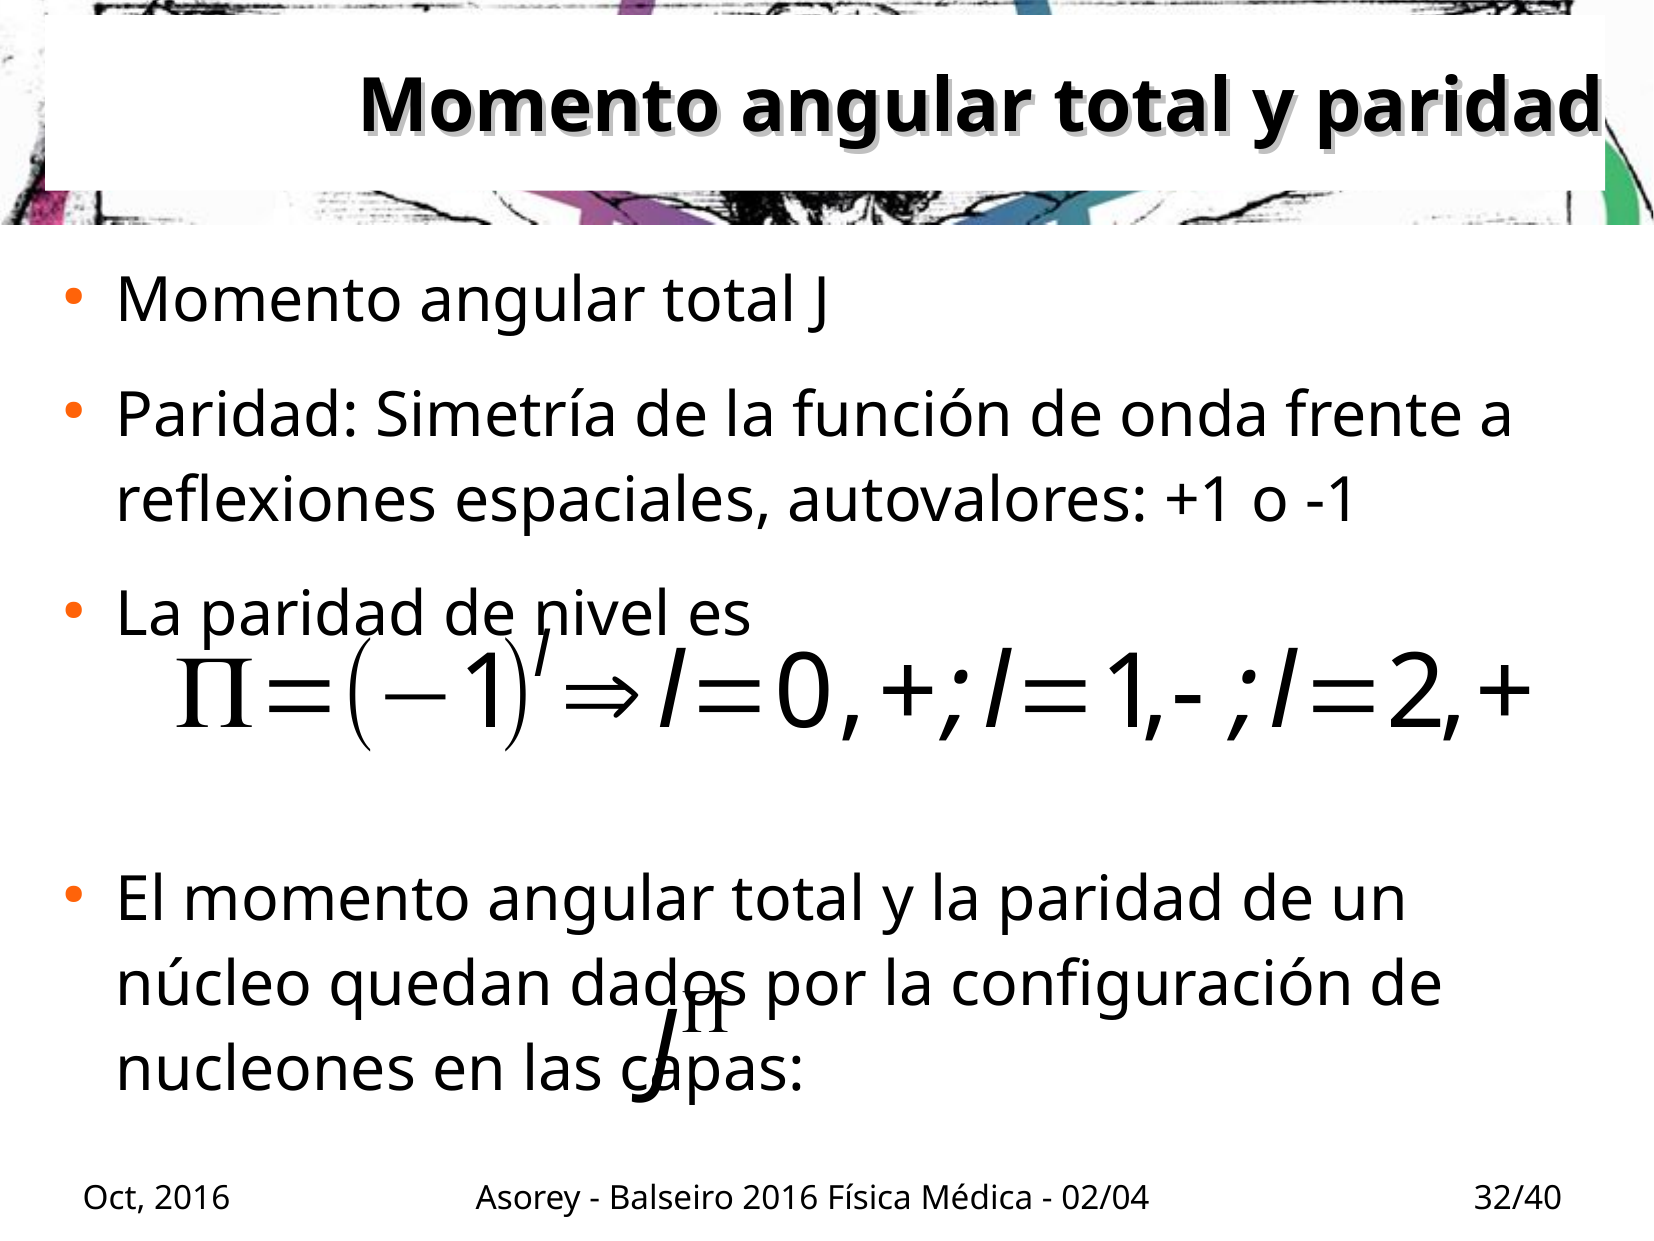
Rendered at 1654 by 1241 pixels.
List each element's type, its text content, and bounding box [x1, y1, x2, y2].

chart [164, 615, 1531, 758]
chart [630, 983, 738, 1111]
title Momento angular total y paridad [45, 15, 1606, 191]
list Momento angular total J Paridad: Simetría de la función de onda frente a reflexiones espaciales, autovalores: +1 o -1 La paridad de nivel es El momento angular total y la paridad de un núcleo quedan dados por la configuración de nucleones en las capas: [45, 255, 1606, 1156]
picture [0, 0, 1654, 225]
